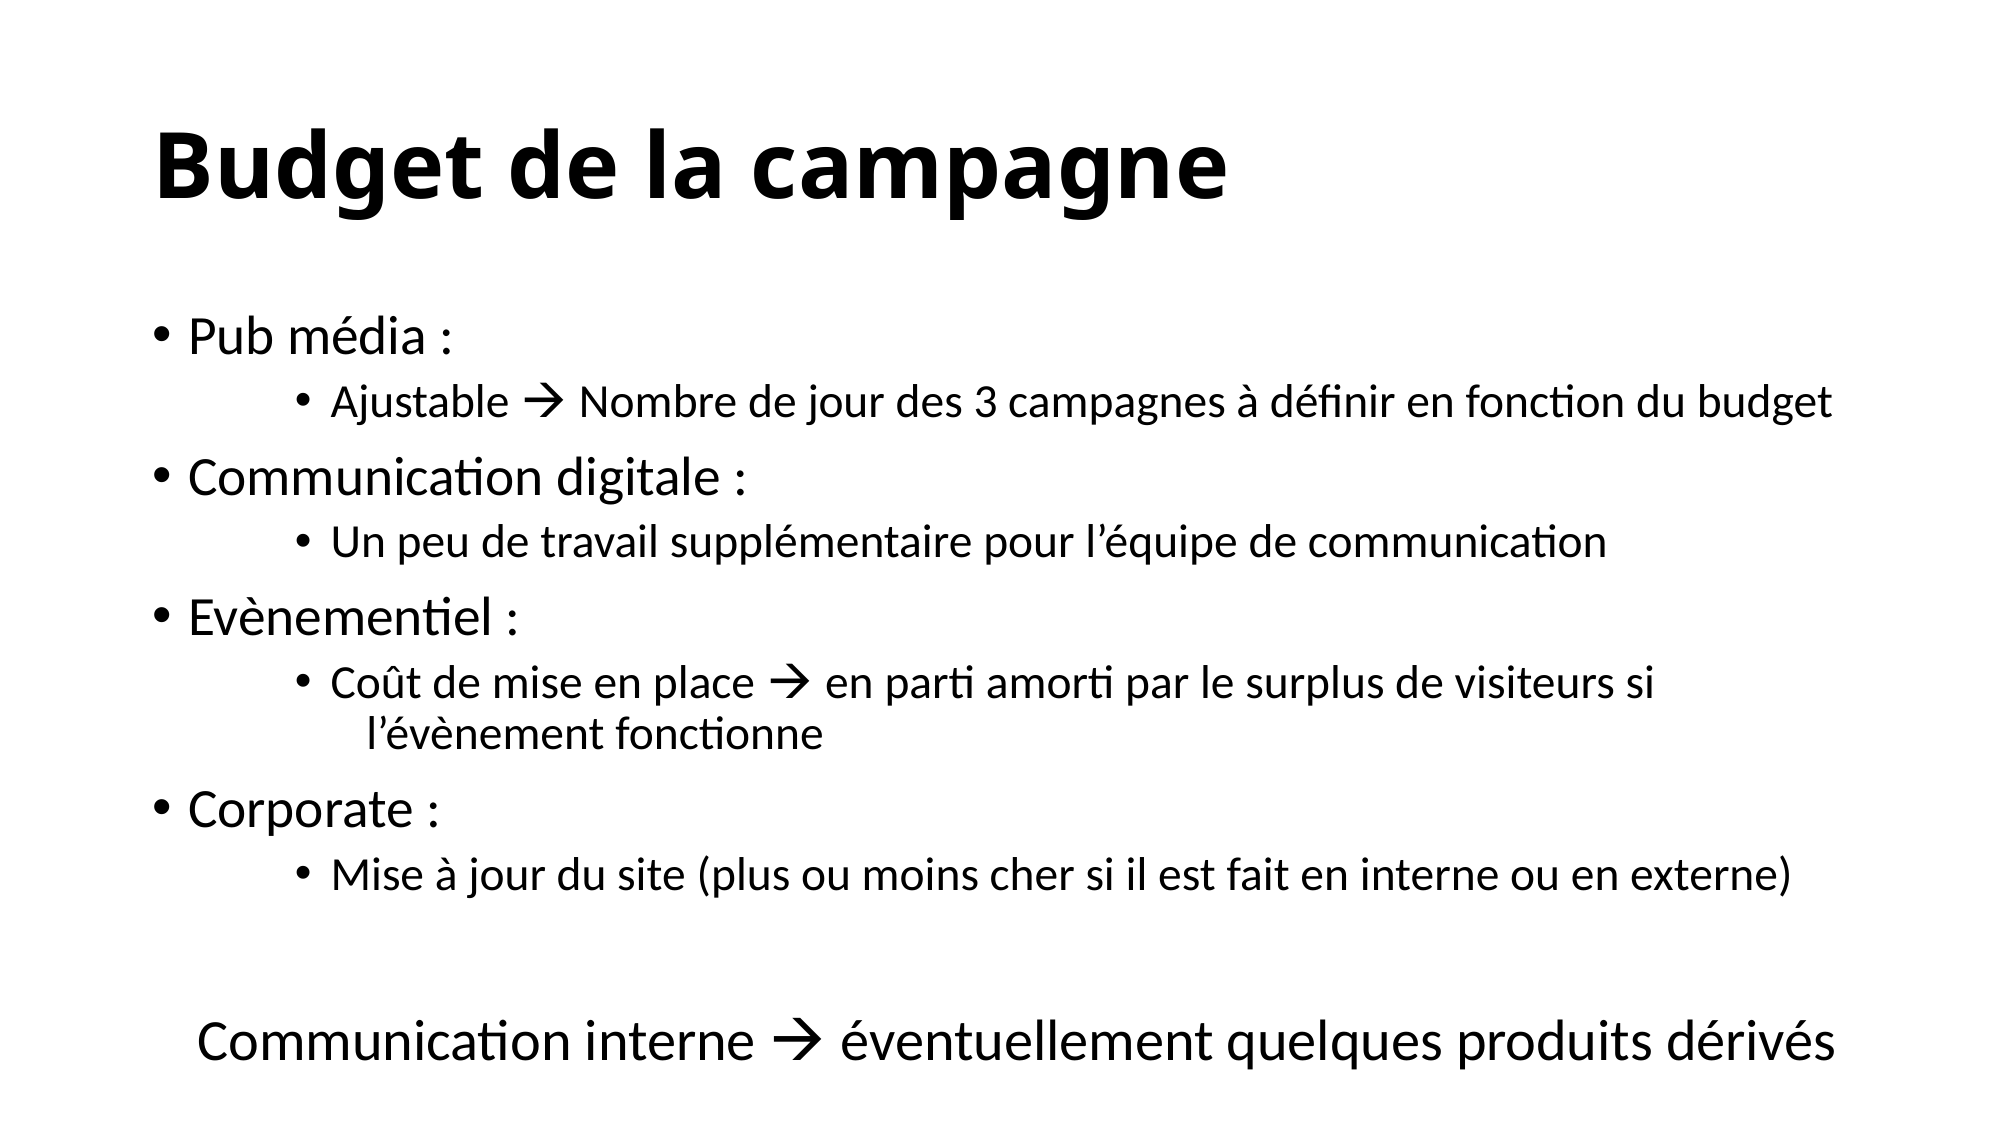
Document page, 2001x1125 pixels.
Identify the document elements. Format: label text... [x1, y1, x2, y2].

title Budget de la campagne [137, 59, 1863, 278]
text_box Communication interne  éventuellement quelques produits dérivés [182, 1003, 1908, 1125]
list Pub média : Ajustable  Nombre de jour des 3 campagnes à définir en fonction du budget Communication digitale : Un peu de travail supplémentaire pour l’équipe de communication Evènementiel : Coût de mise en place  en parti amorti par le surplus de visiteurs si l’évènement fonctionne Corporate : Mise à jour du site (plus ou moins cher si il est fait en interne ou en externe) [137, 299, 1863, 949]
